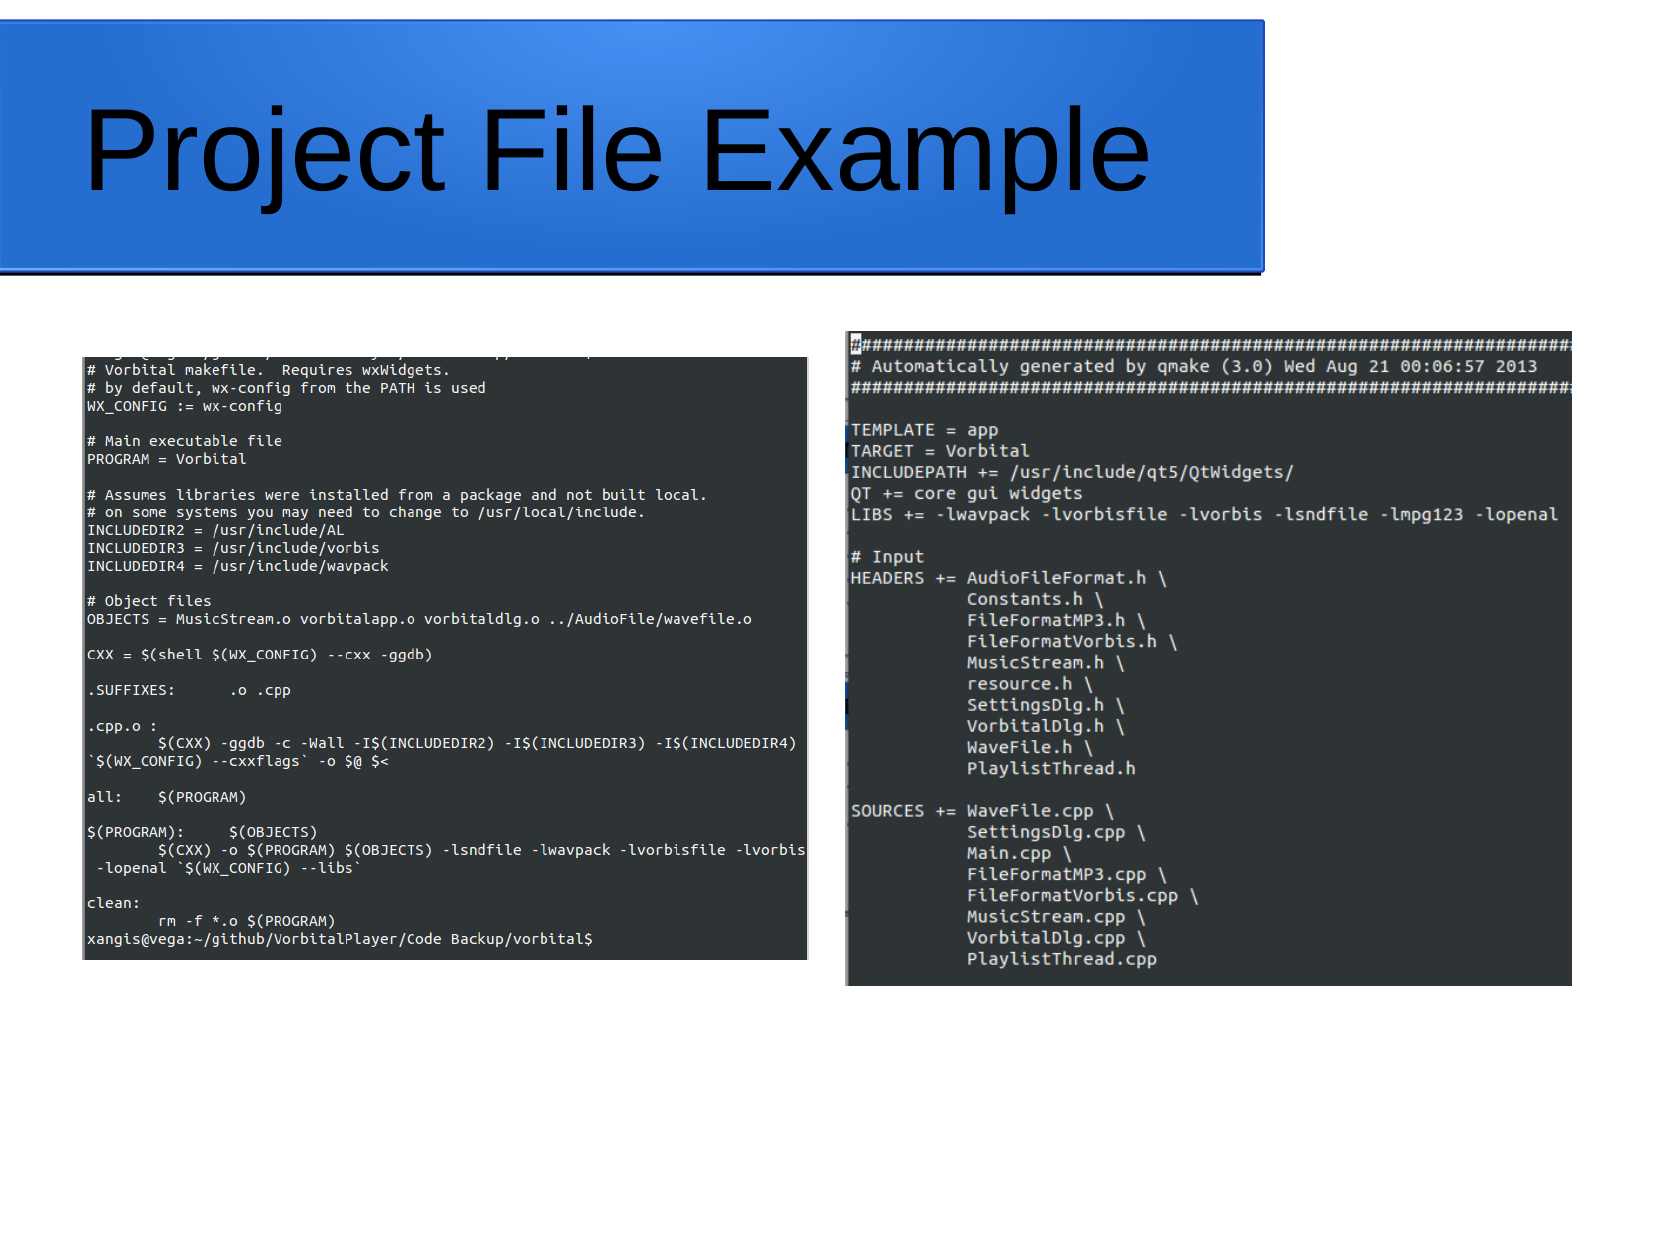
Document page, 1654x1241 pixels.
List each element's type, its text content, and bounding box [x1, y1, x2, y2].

picture [845, 331, 1572, 986]
picture [82, 357, 809, 960]
title Project File Example [82, 47, 1235, 252]
